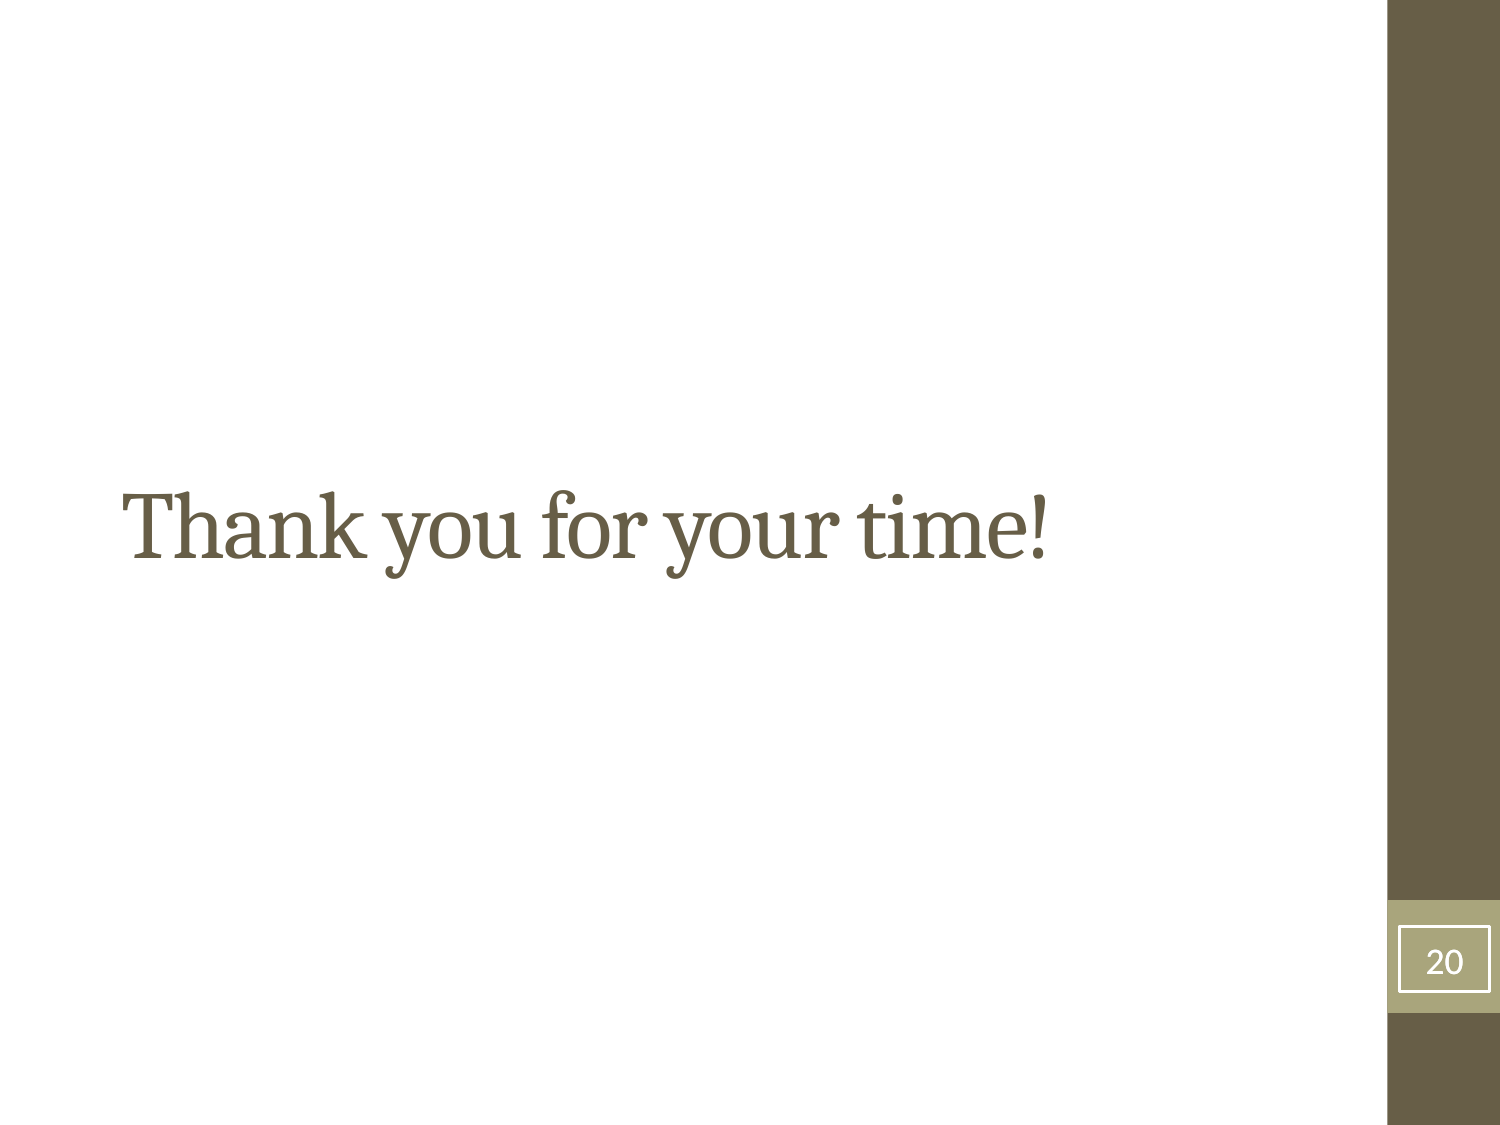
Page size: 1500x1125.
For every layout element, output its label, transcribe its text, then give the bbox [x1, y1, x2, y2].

text_box <número> [1399, 926, 1490, 992]
title Thank you for your time! [106, 426, 1357, 615]
